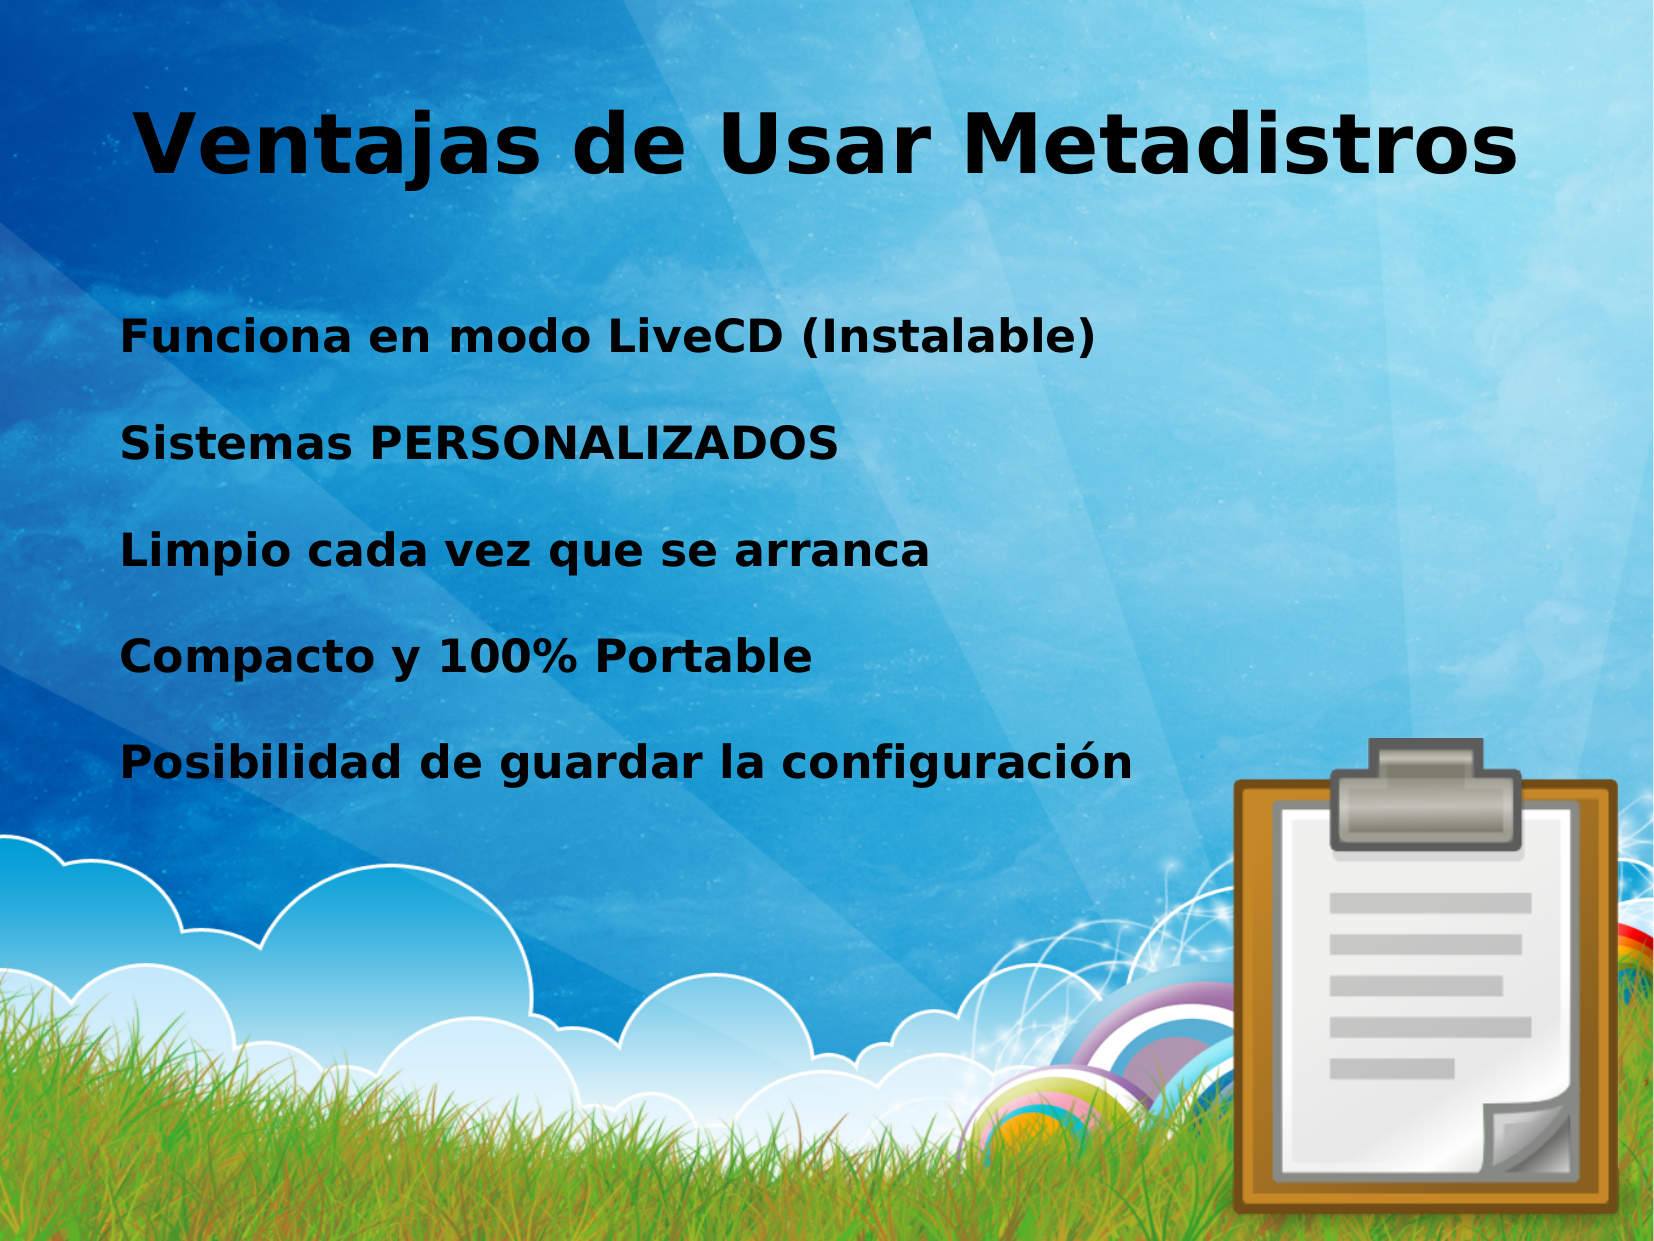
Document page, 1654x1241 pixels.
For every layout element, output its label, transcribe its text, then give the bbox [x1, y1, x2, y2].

text_box Ventajas de Usar Metadistros [118, 88, 1625, 201]
picture [0, 0, 1654, 1241]
text_box Funciona en modo LiveCD (Instalable) Sistemas PERSONALIZADOS Limpio cada vez que se arranca Compacto y 100% Portable Posibilidad de guardar la configuración [88, 303, 1506, 798]
